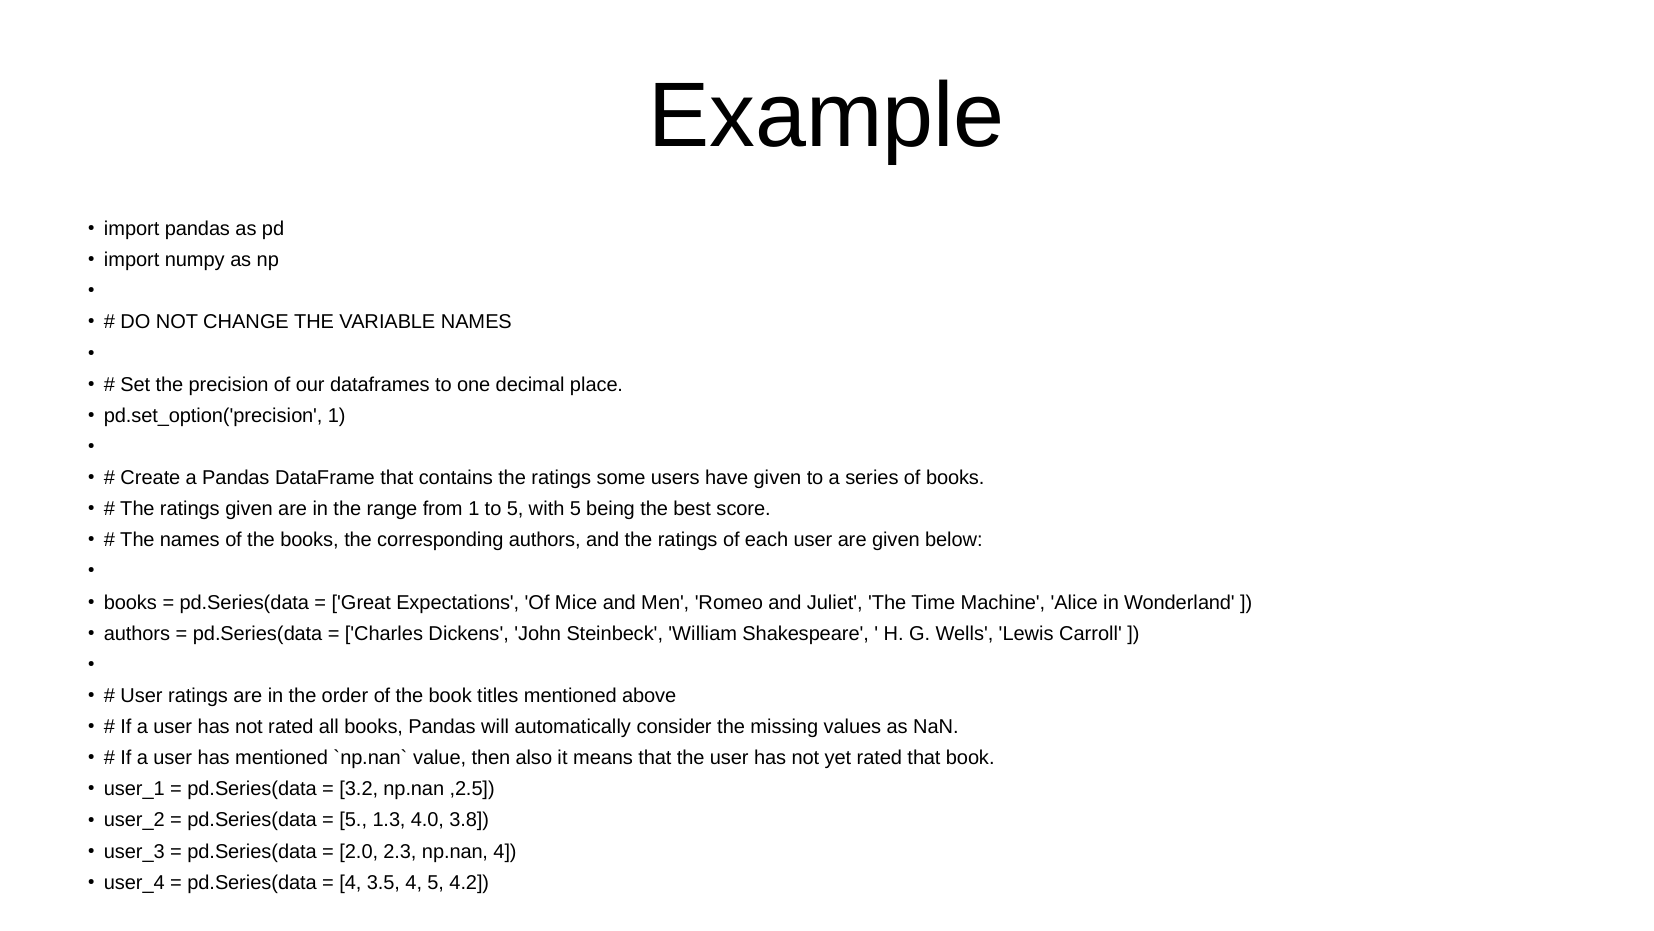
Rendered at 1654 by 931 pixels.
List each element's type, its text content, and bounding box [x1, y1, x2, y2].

title Example [82, 37, 1571, 193]
list import pandas as pd import numpy as np # DO NOT CHANGE THE VARIABLE NAMES # Set the precision of our dataframes to one decimal place. pd.set_option('precision', 1) # Create a Pandas DataFrame that contains the ratings some users have given to a series of books. # The ratings given are in the range from 1 to 5, with 5 being the best score. # The names of the books, the corresponding authors, and the ratings of each user are given below: books = pd.Series(data = ['Great Expectations', 'Of Mice and Men', 'Romeo and Juliet', 'The Time Machine', 'Alice in Wonderland' ]) authors = pd.Series(data = ['Charles Dickens', 'John Steinbeck', 'William Shakespeare', ' H. G. Wells', 'Lewis Carroll' ]) # User ratings are in the order of the book titles mentioned above # If a user has not rated all books, Pandas will automatically consider the missing values as NaN. # If a user has mentioned `np.nan` value, then also it means that the user has not yet rated that book. user_1 = pd.Series(data = [3.2, np.nan ,2.5]) user_2 = pd.Series(data = [5., 1.3, 4.0, 3.8]) user_3 = pd.Series(data = [2.0, 2.3, np.nan, 4]) user_4 = pd.Series(data = [4, 3.5, 4, 5, 4.2]) [82, 217, 1621, 901]
